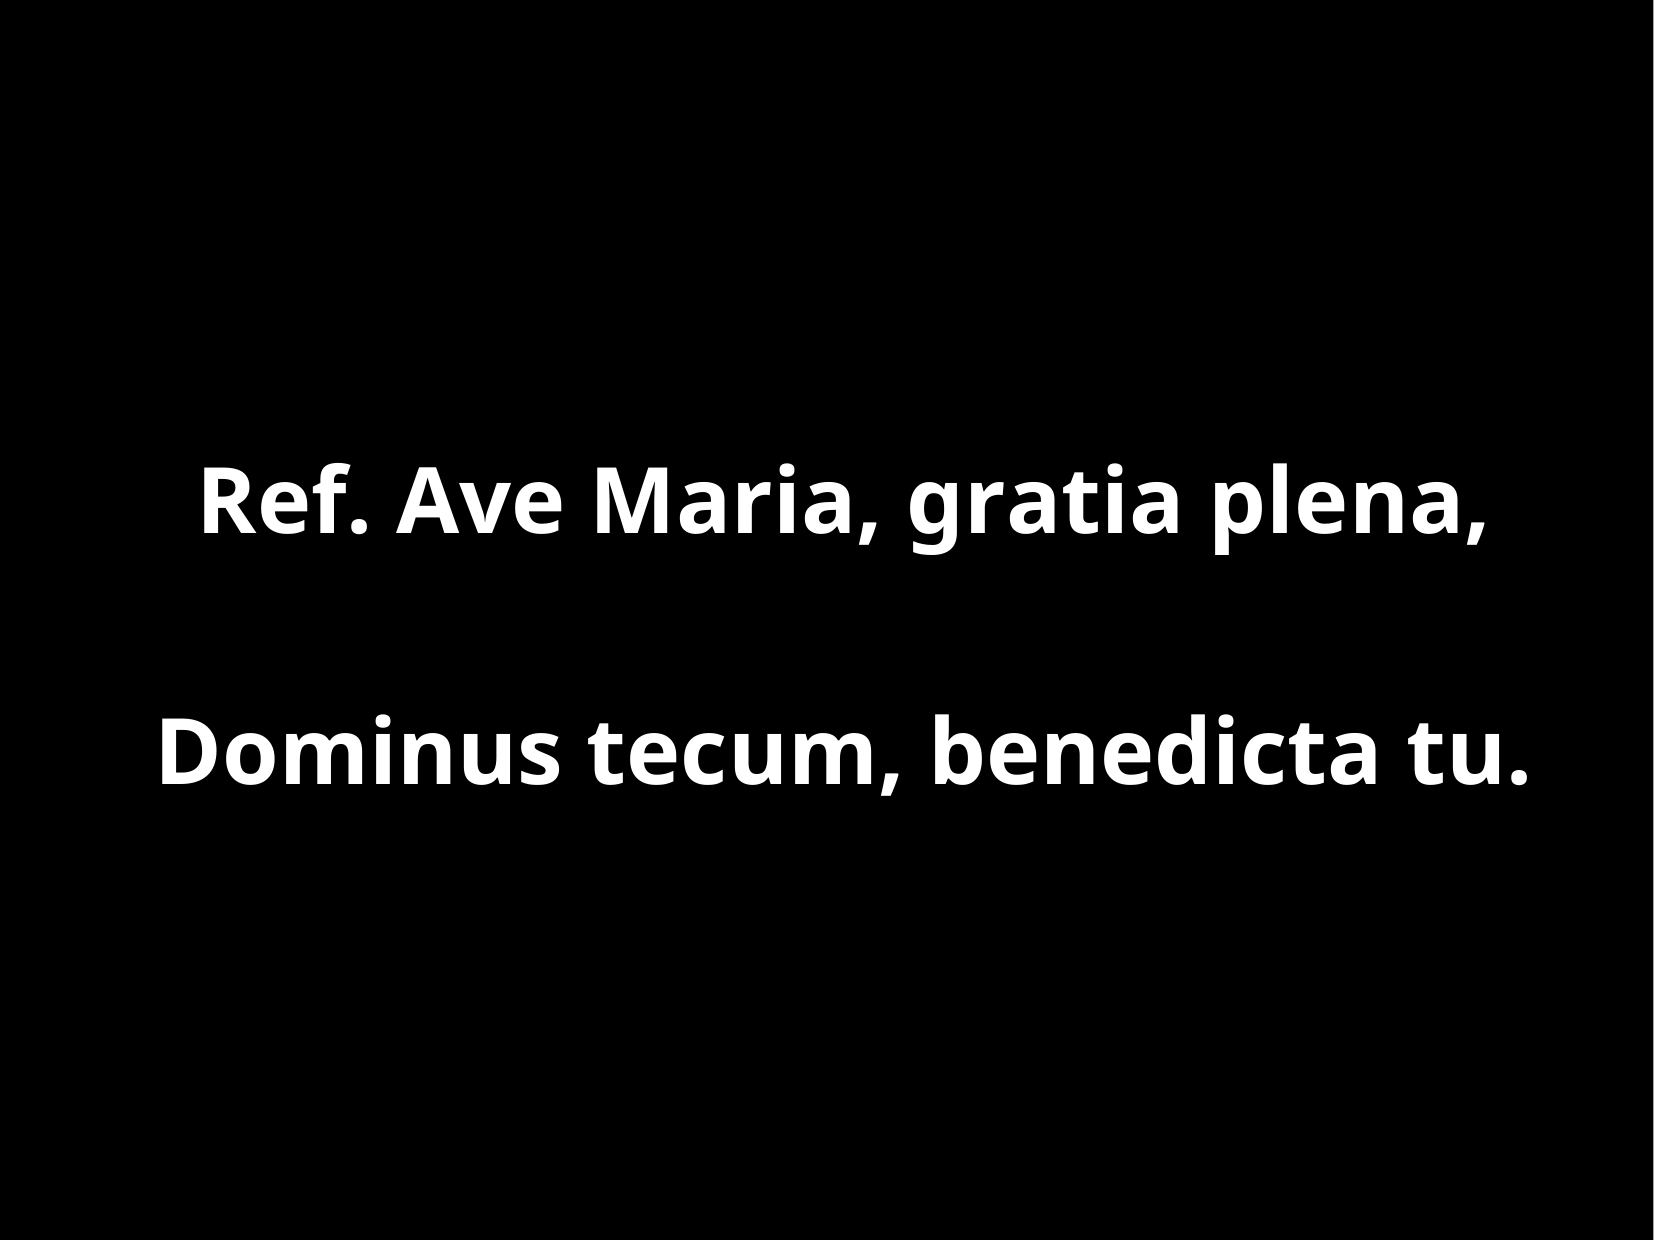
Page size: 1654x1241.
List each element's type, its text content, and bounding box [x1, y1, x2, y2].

subtitle Ref. Ave Maria, gratia plena, Dominus tecum, benedicta tu. [0, 0, 1654, 1241]
